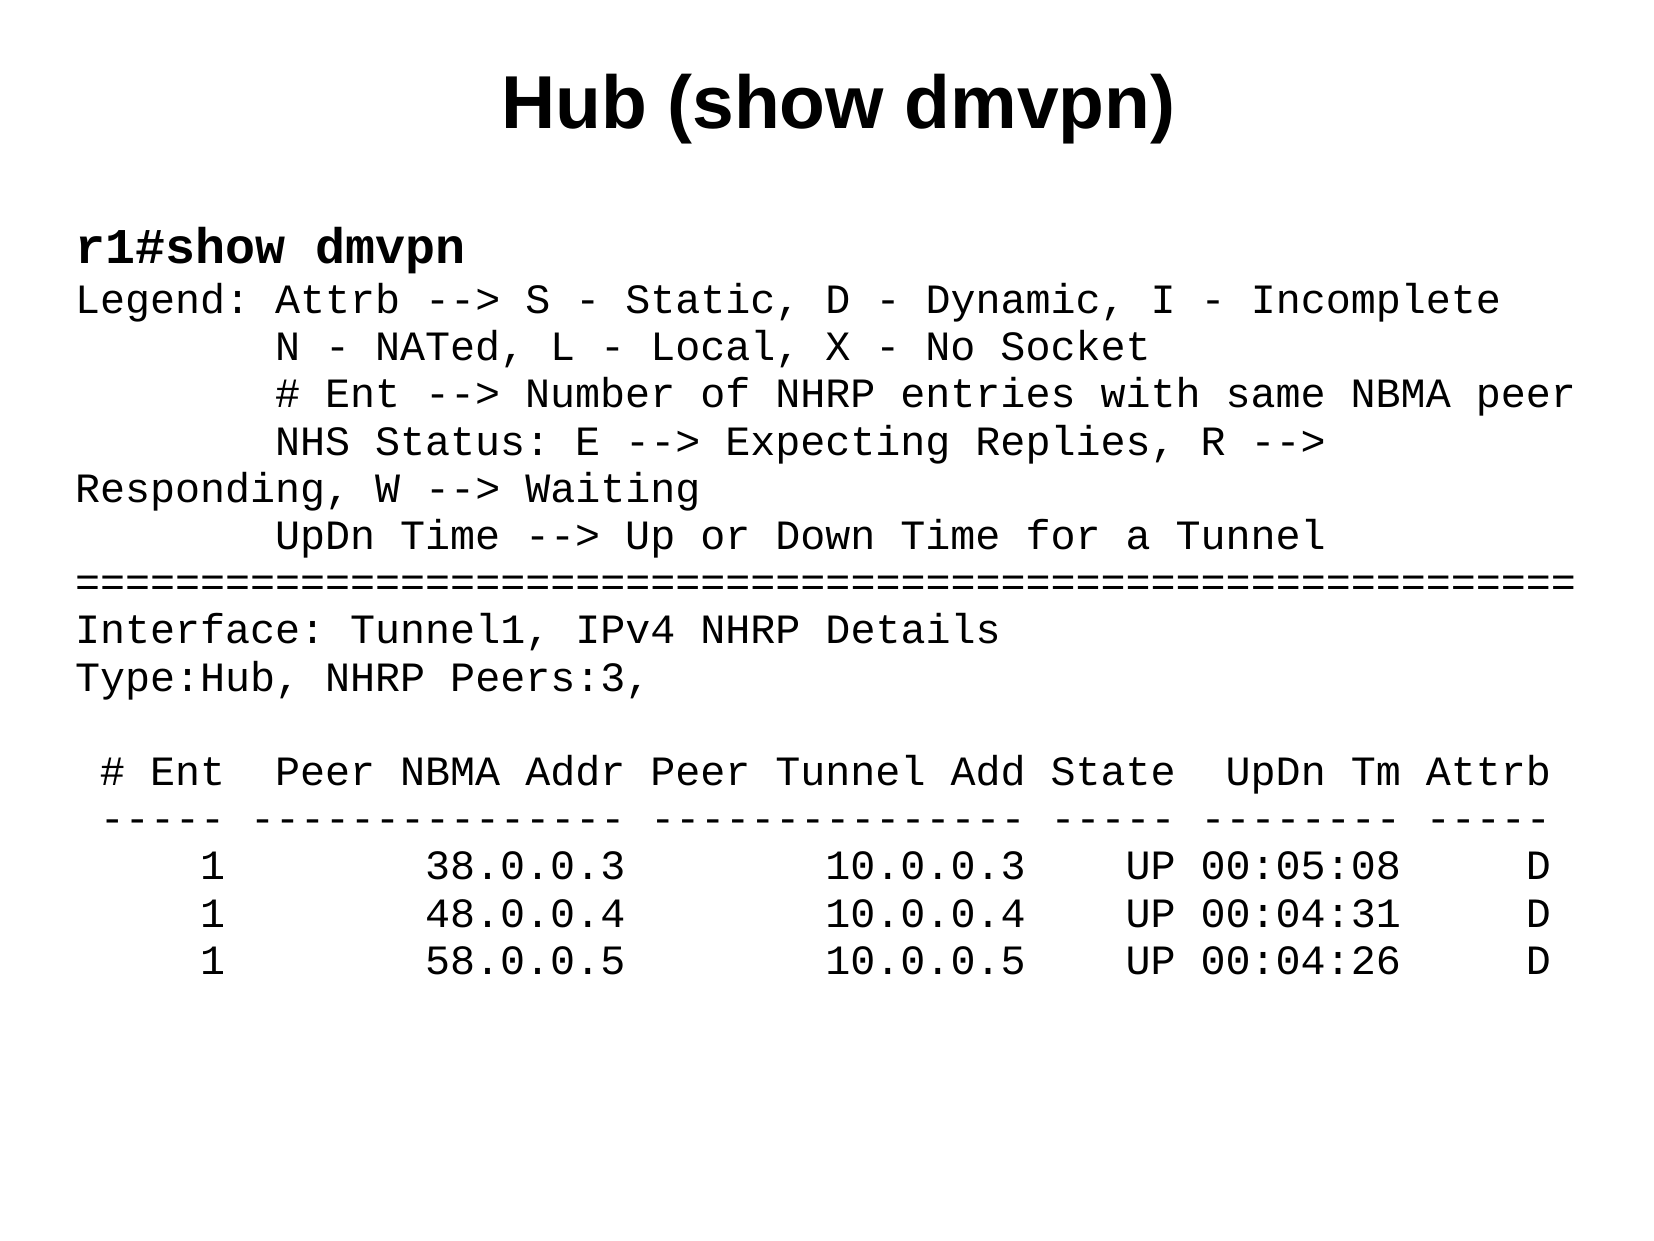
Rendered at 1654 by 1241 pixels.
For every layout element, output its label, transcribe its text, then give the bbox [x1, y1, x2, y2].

text_box Hub (show dmvpn) [64, 37, 1613, 151]
list r1#show dmvpn Legend: Attrb --> S - Static, D - Dynamic, I - Incomplete N - NATed, L - Local, X - No Socket # Ent --> Number of NHRP entries with same NBMA peer NHS Status: E --> Expecting Replies, R --> Responding, W --> Waiting UpDn Time --> Up or Down Time for a Tunnel ============================================================ Interface: Tunnel1, IPv4 NHRP Details Type:Hub, NHRP Peers:3, # Ent Peer NBMA Addr Peer Tunnel Add State UpDn Tm Attrb ----- --------------- --------------- ----- -------- ----- 1 38.0.0.3 10.0.0.3 UP 00:05:08 D 1 48.0.0.4 10.0.0.4 UP 00:04:31 D 1 58.0.0.5 10.0.0.5 UP 00:04:26 D [75, 221, 1613, 1082]
